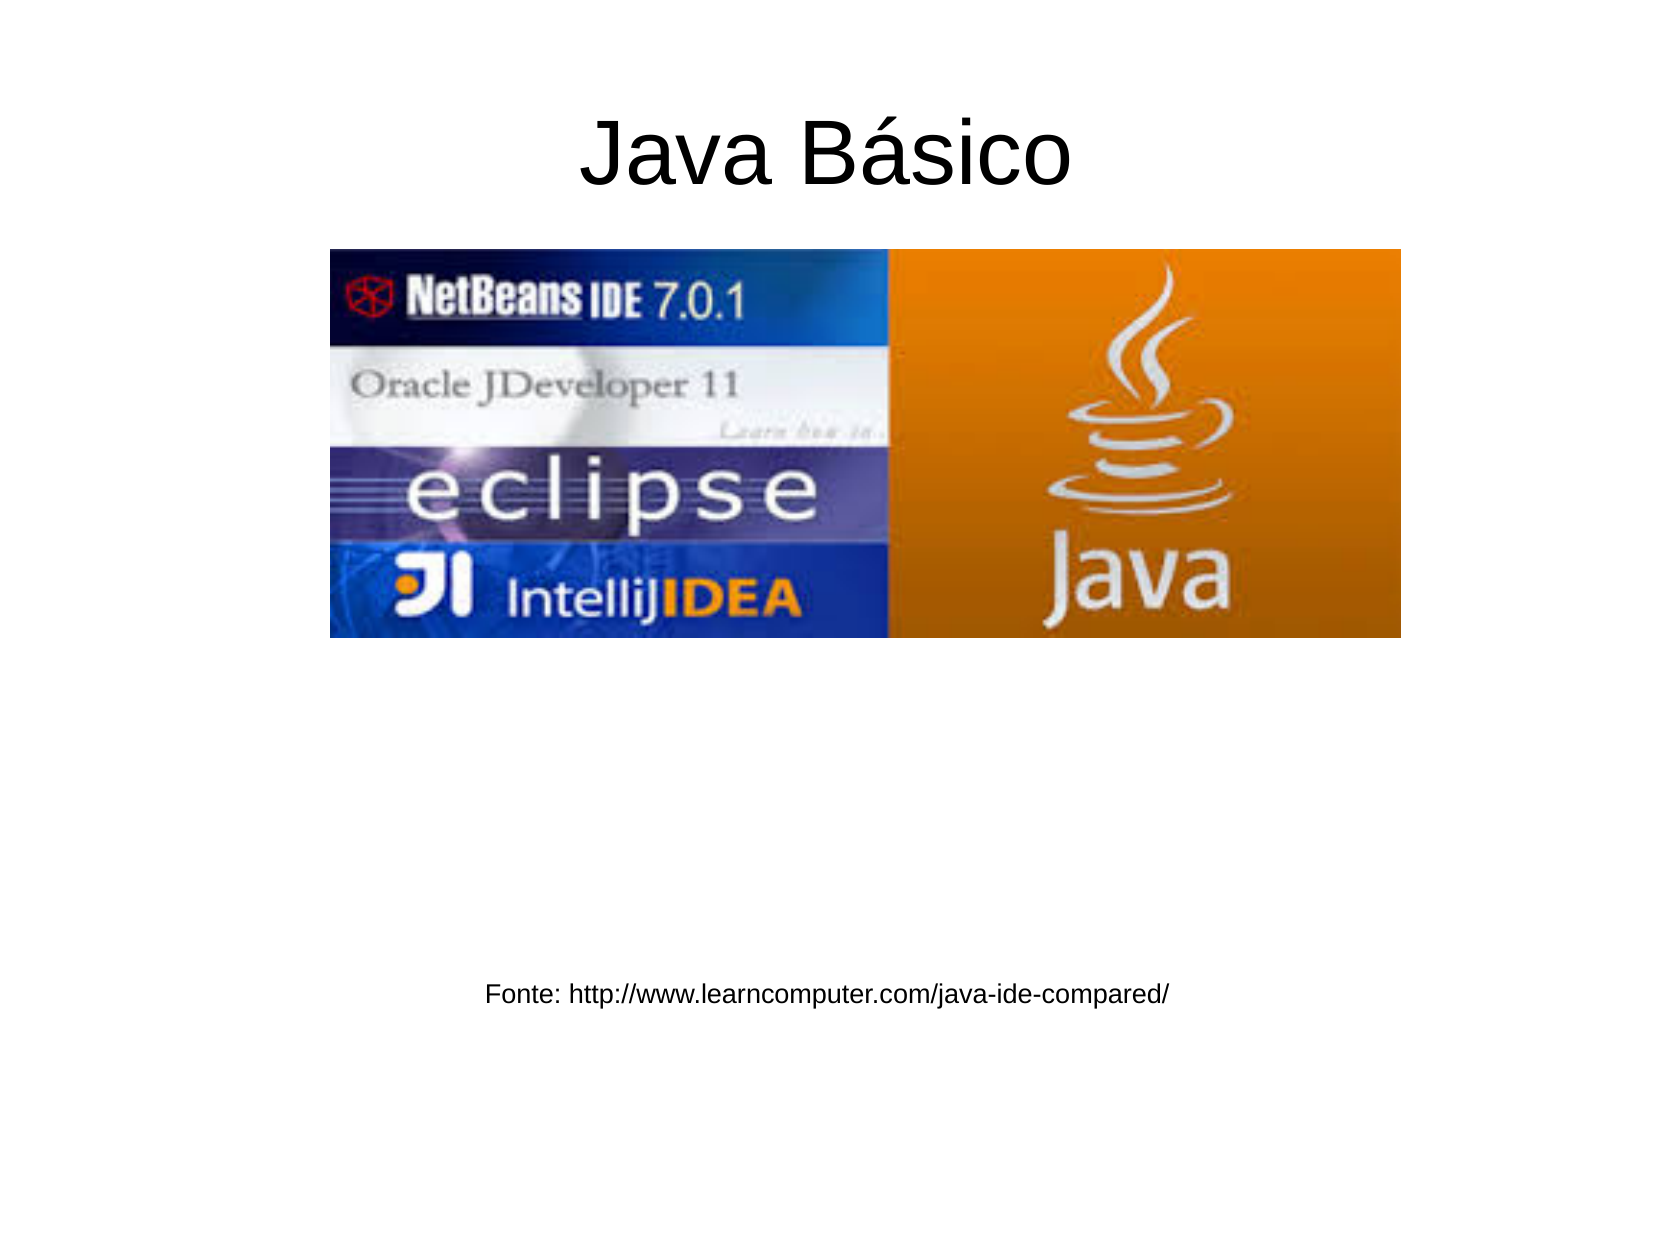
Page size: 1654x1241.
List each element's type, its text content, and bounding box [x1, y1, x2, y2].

picture [330, 249, 1401, 638]
subtitle Fonte: http://www.learncomputer.com/java-ide-compared/ [82, 290, 1571, 1010]
title Java Básico [82, 49, 1571, 257]
